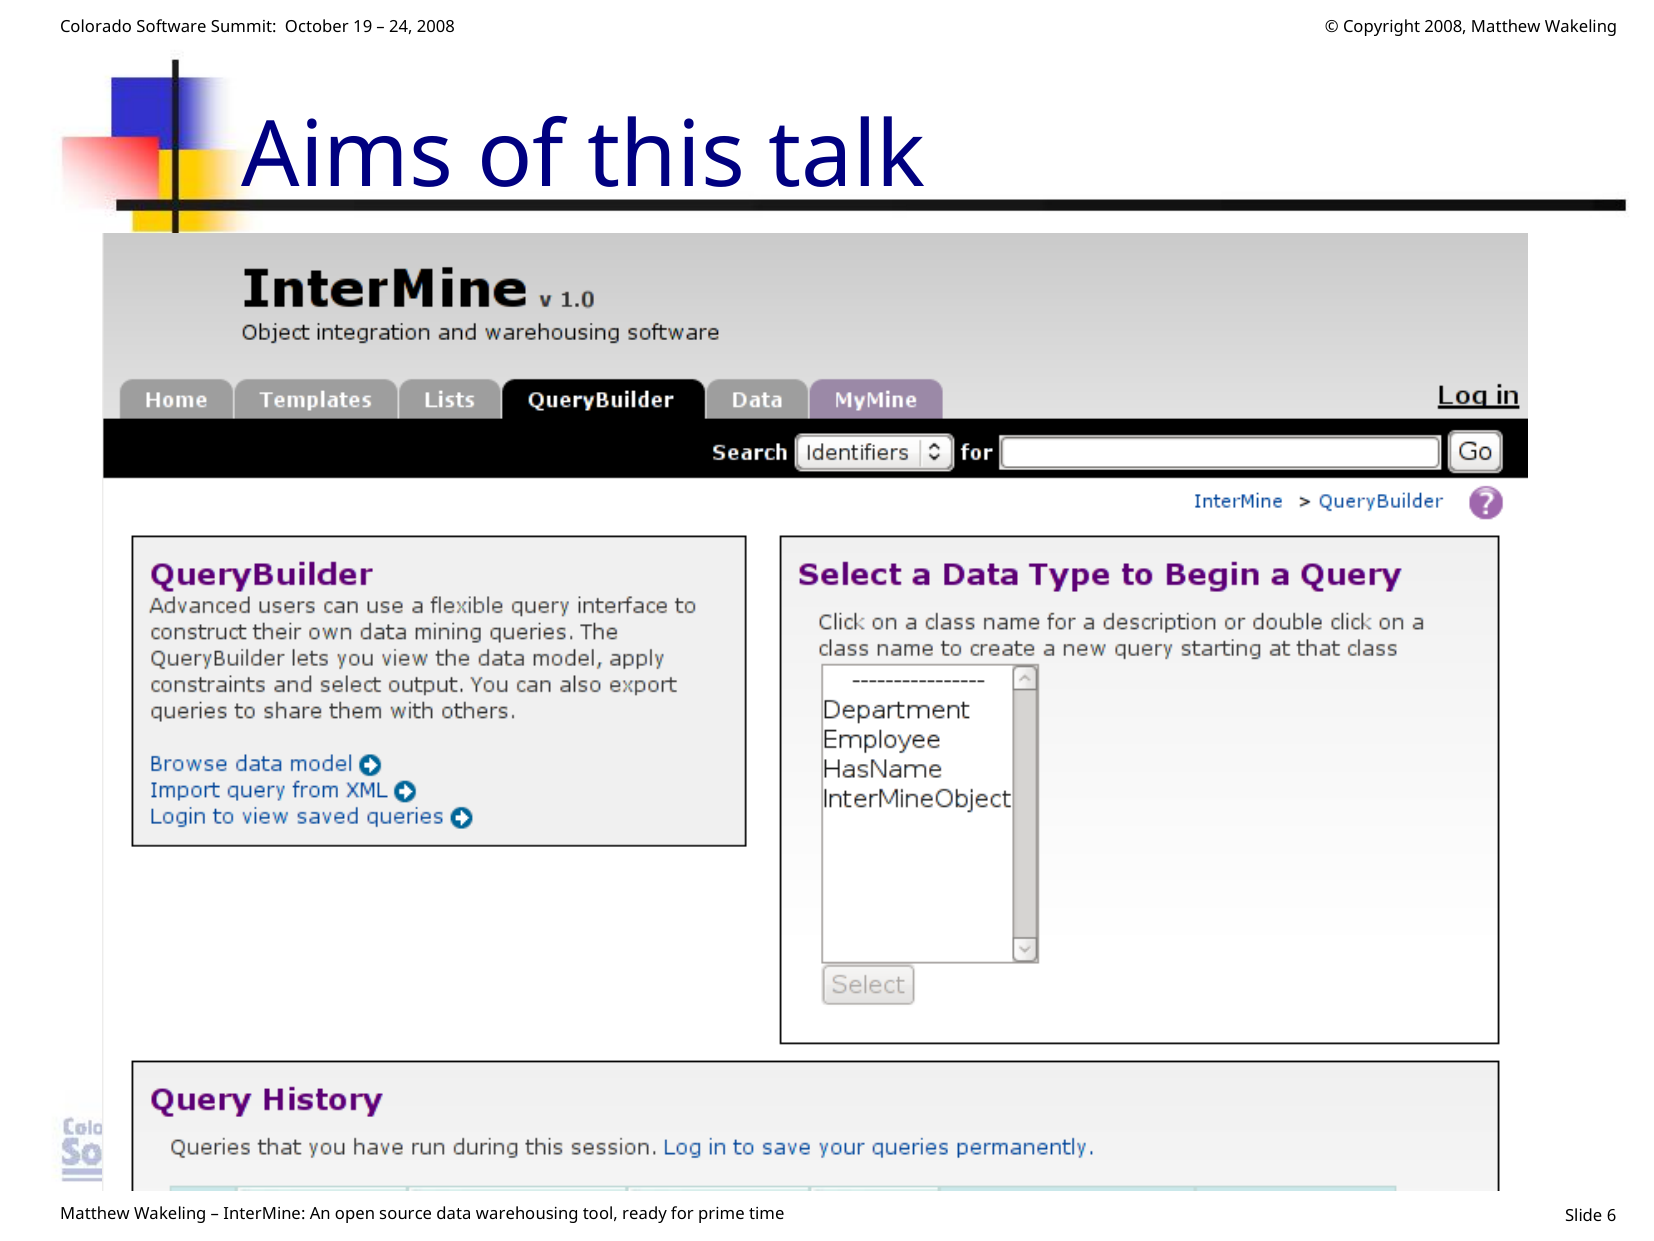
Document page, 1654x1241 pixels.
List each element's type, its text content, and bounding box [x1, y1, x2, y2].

title Aims of this talk [241, 59, 1654, 244]
picture [0, 0, 1654, 1241]
